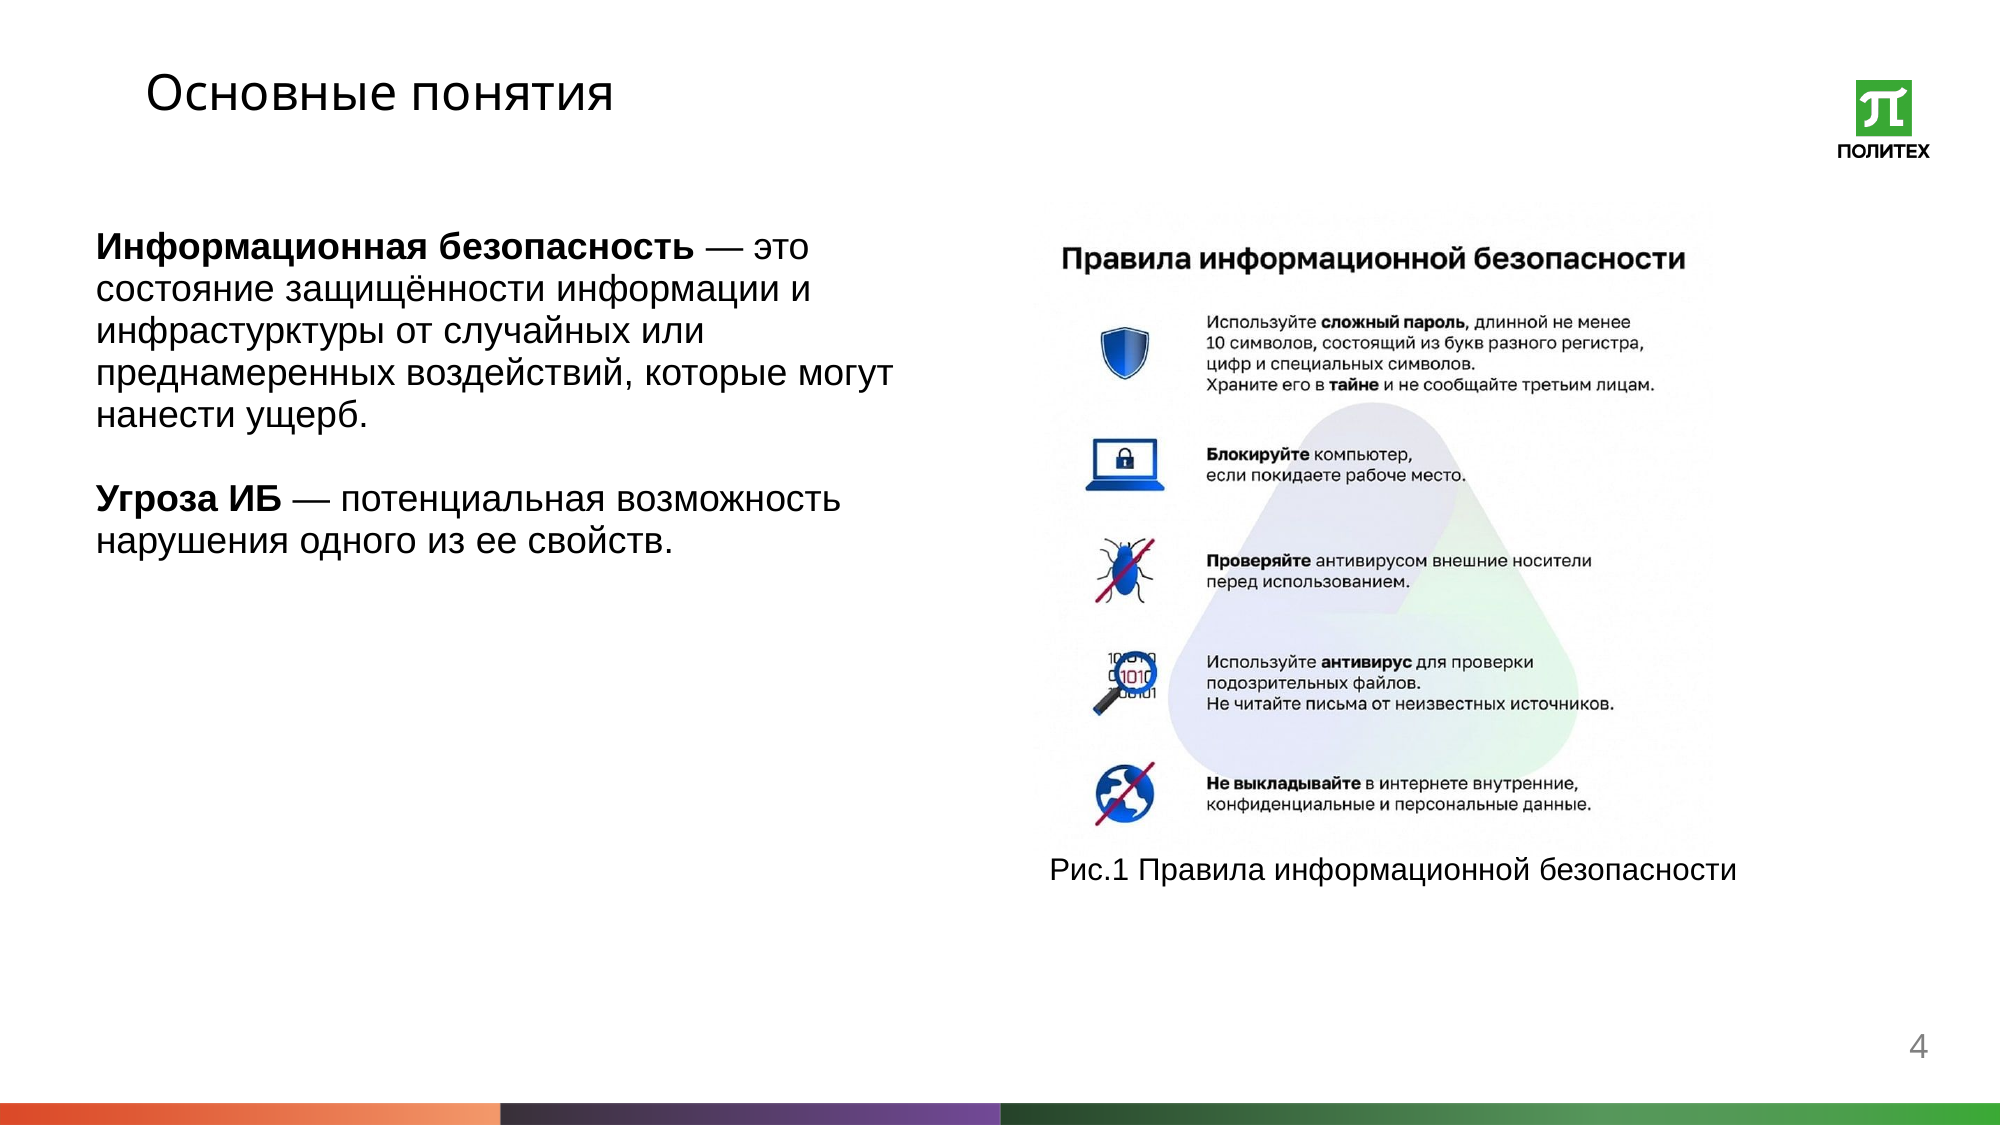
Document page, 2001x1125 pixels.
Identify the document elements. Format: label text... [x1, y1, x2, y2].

text_box Рис.1 Правила информационной безопасности [1034, 844, 2000, 954]
text_box Основные понятия [130, 60, 1834, 160]
picture [0, 1103, 2000, 1125]
text_box Информационная безопасность — это состояние защищённости информации и инфрастурктуры от случайных или преднамеренных воздействий, которые могут нанести ущерб. Угроза ИБ — потенциальная возможность нарушения одного из ее свойств. [81, 218, 945, 739]
picture [1033, 202, 1713, 857]
picture [1838, 80, 1930, 158]
slide_number <номер> [1493, 1018, 1944, 1079]
